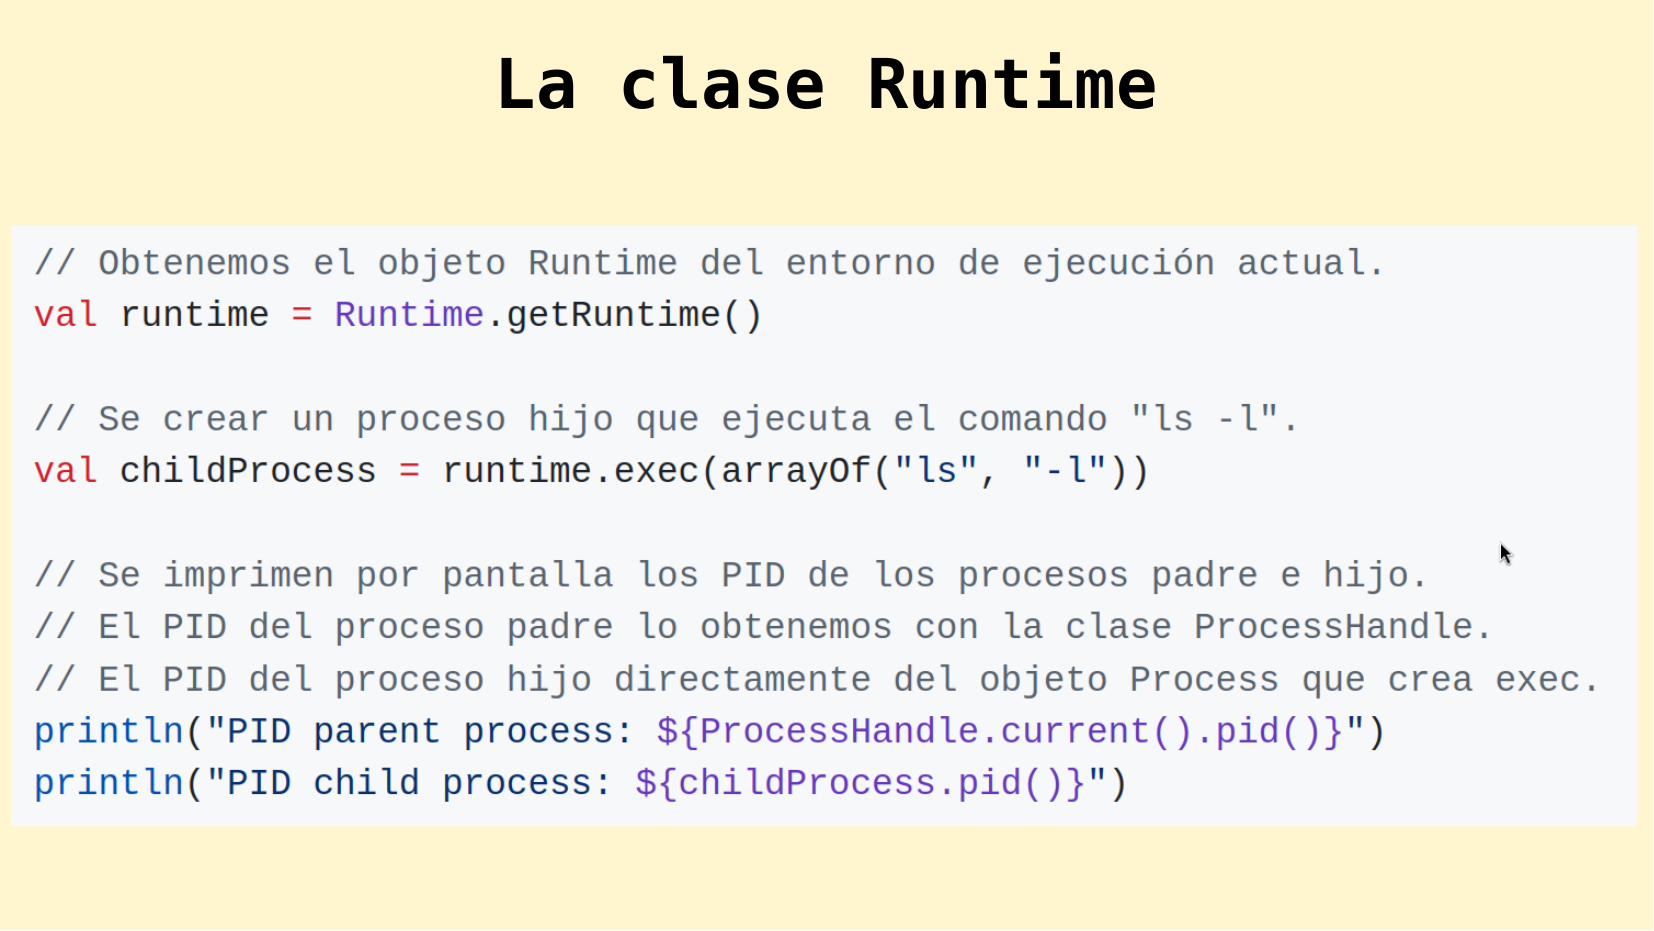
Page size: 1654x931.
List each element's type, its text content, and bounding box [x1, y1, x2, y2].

picture [11, 226, 1637, 826]
title La clase Runtime [82, 7, 1571, 163]
